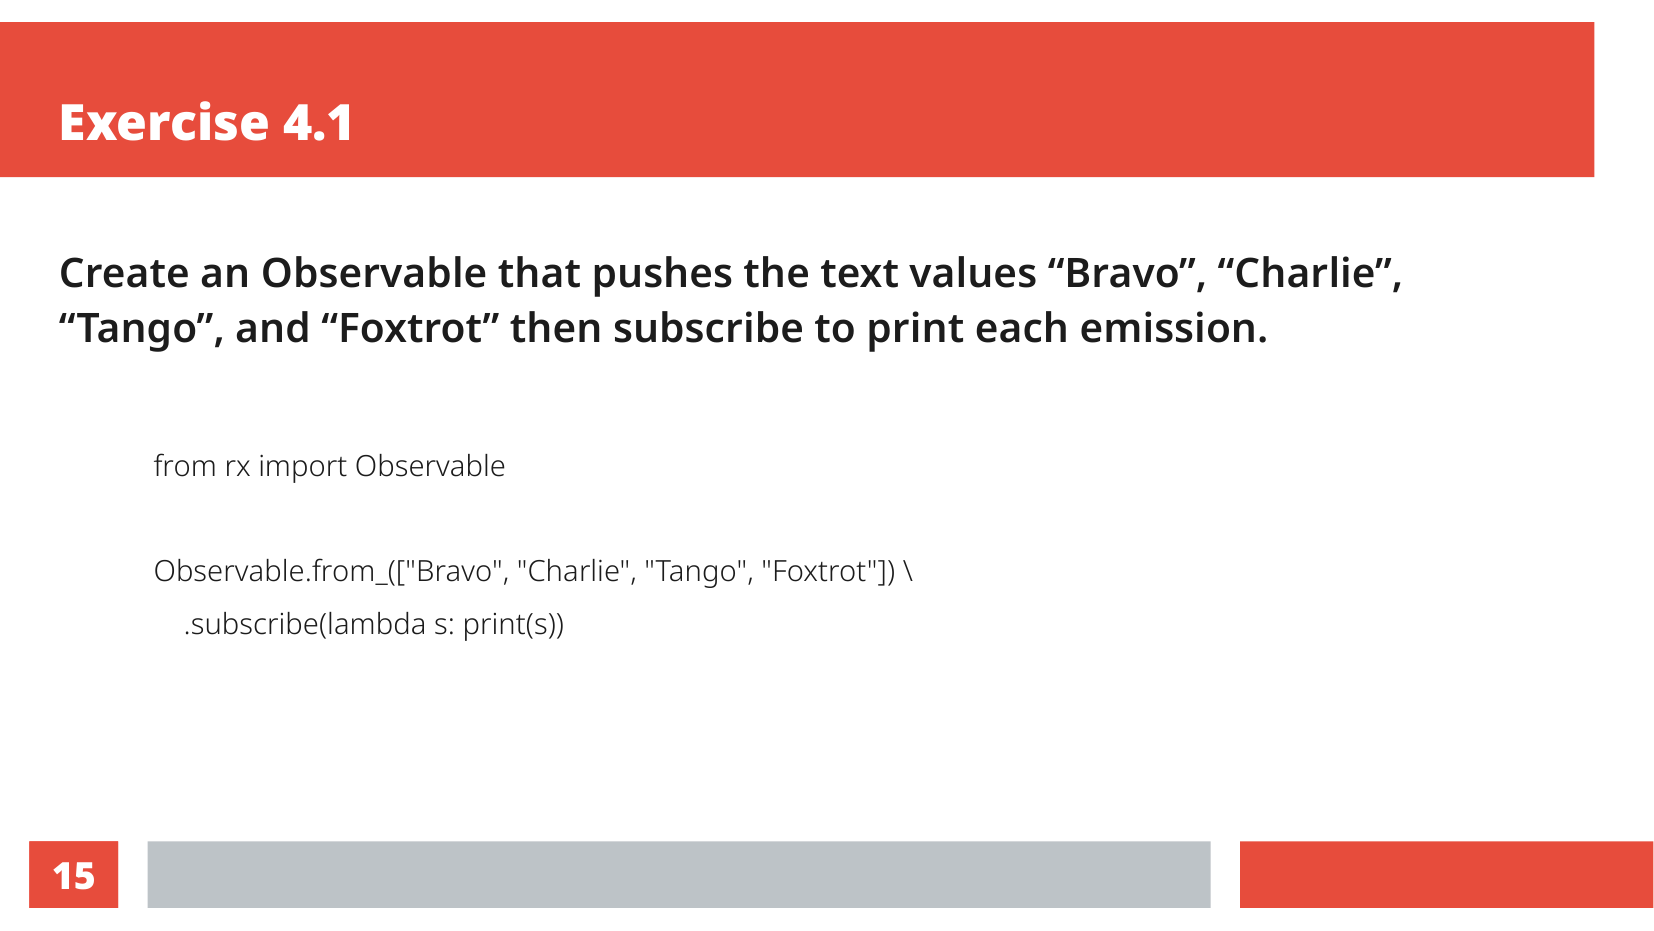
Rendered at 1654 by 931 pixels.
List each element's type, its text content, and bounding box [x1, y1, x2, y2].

title Exercise 4.1 [58, 44, 1595, 155]
list Create an Observable that pushes the text values “Bravo”, “Charlie”, “Tango”, and “Foxtrot” then subscribe to print each emission. from rx import Observable Observable.from_(["Bravo", "Charlie", "Tango", "Foxtrot"]) \ .subscribe(lambda s: print(s)) [58, 243, 1565, 820]
